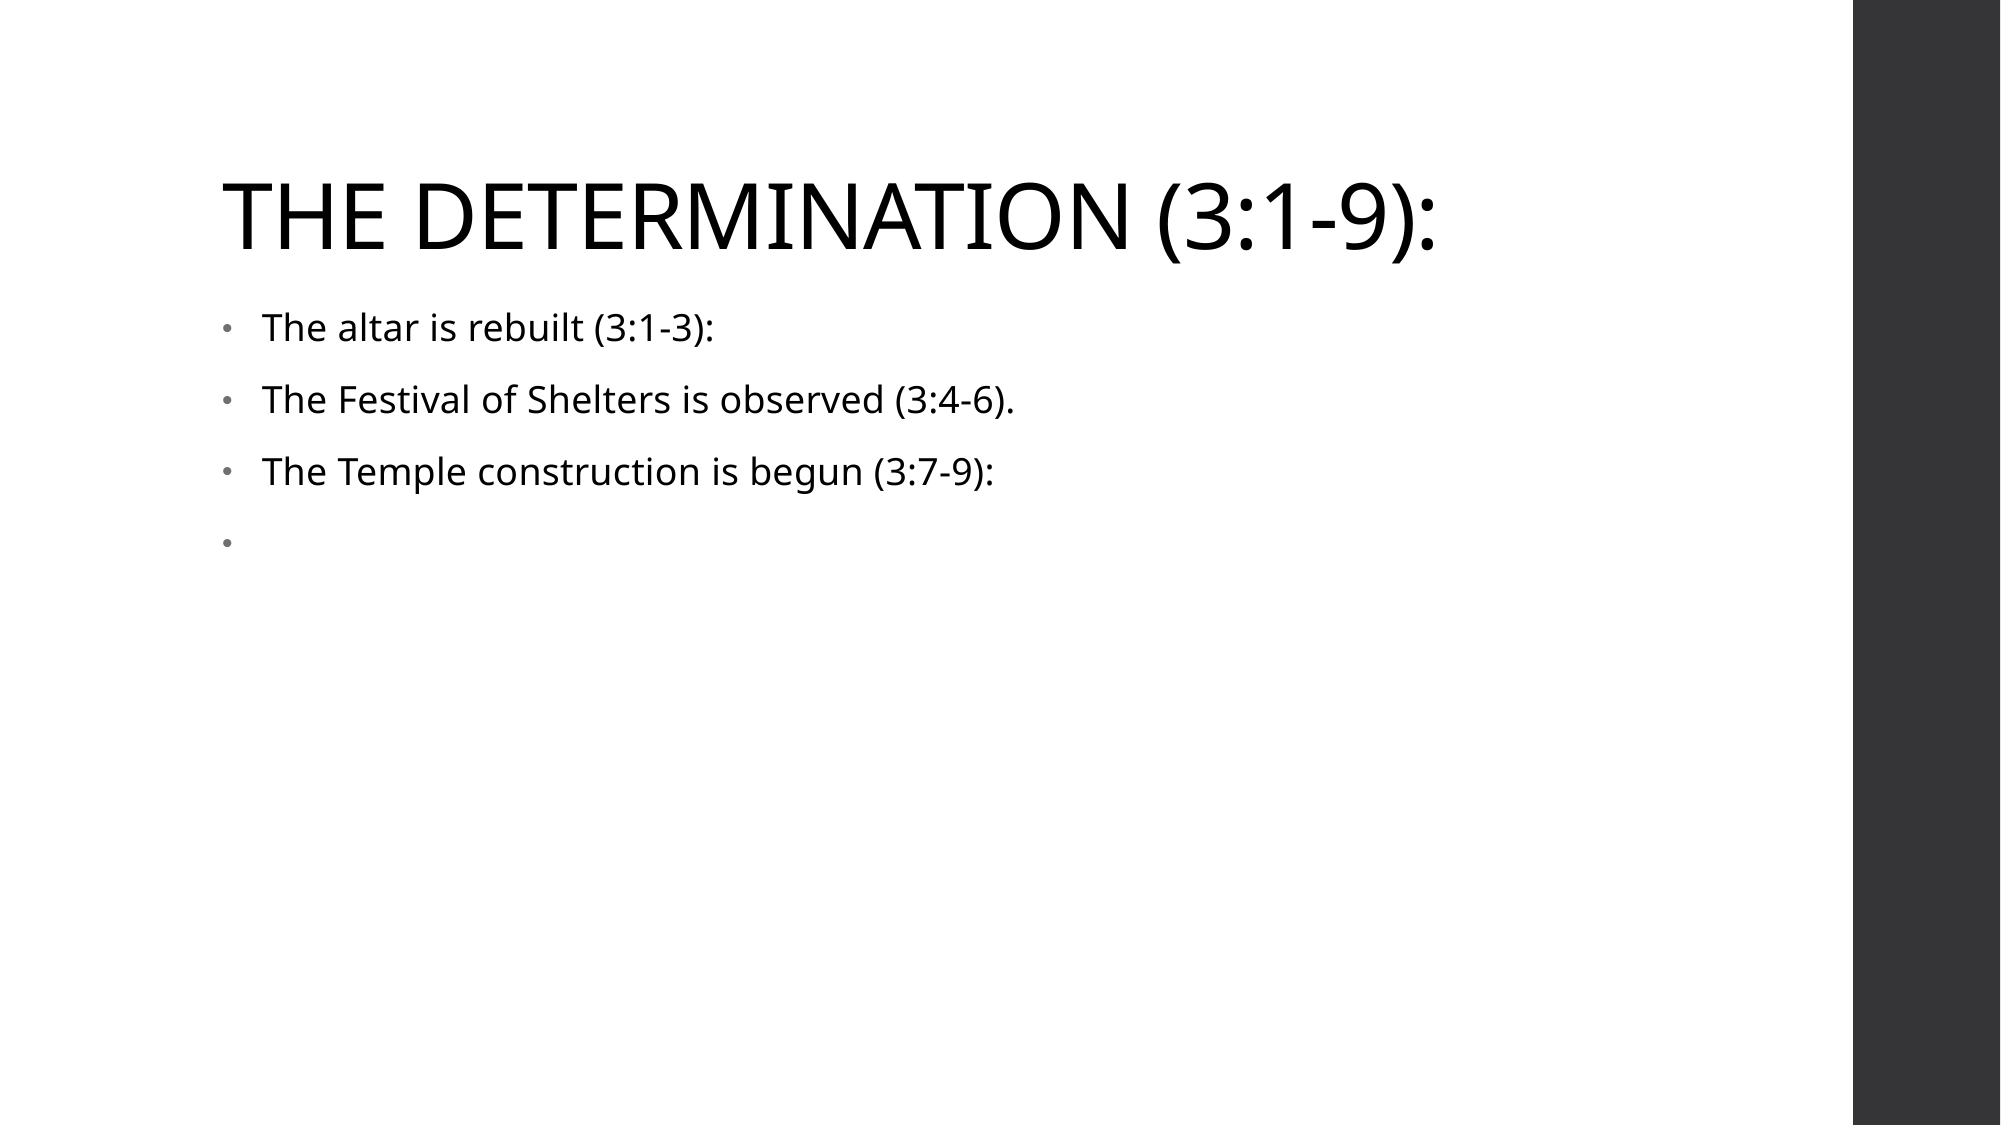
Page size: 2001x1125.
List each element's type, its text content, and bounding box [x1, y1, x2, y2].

title THE DETERMINATION (3:1-9): [206, 60, 1797, 278]
list The altar is rebuilt (3:1-3): The Festival of Shelters is observed (3:4-6). The Temple construction is begun (3:7-9): [206, 299, 1617, 1014]
